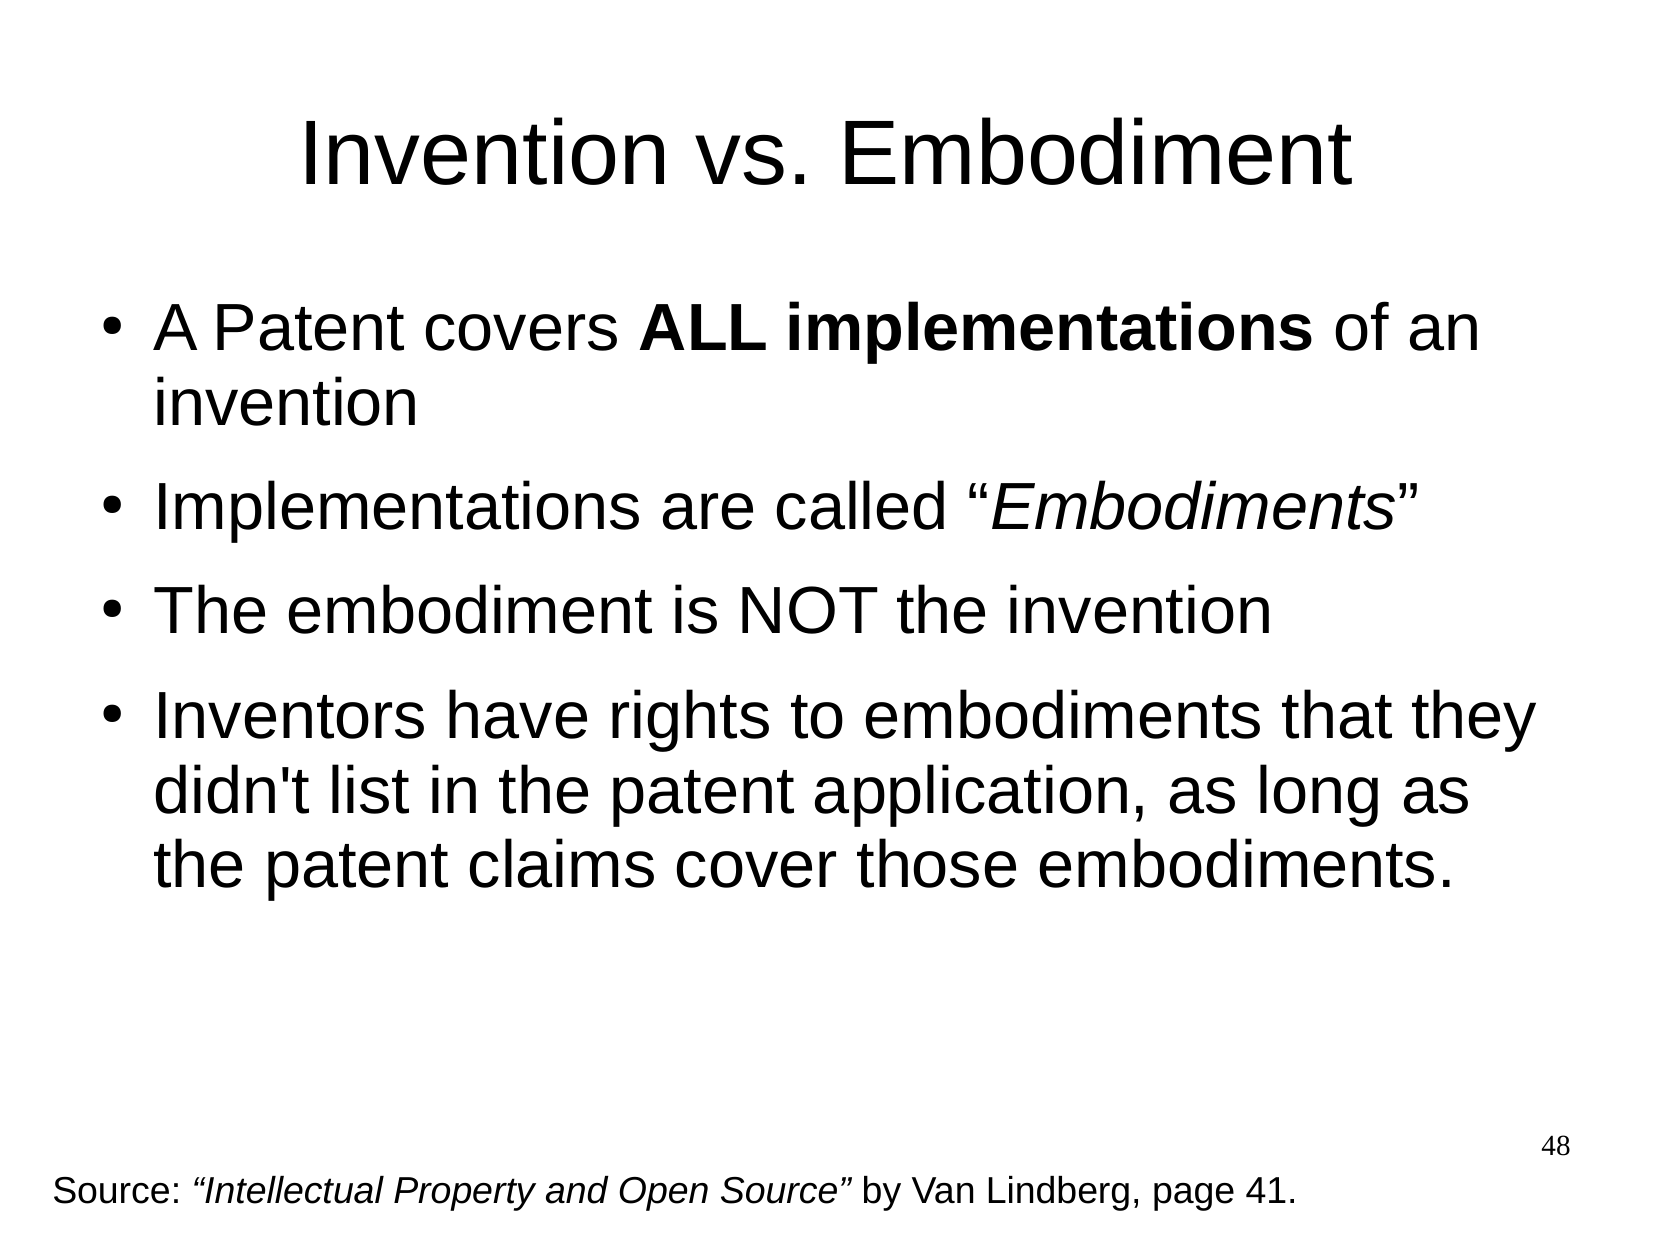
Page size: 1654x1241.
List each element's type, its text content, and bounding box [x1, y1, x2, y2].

title Invention vs. Embodiment [82, 56, 1571, 250]
list A Patent covers ALL implementations of an invention Implementations are called “Embodiments” The embodiment is NOT the invention Inventors have rights to embodiments that they didn't list in the patent application, as long as the patent claims cover those embodiments. [82, 290, 1571, 1094]
text_box Source: “Intellectual Property and Open Source” by Van Lindberg, page 41. [37, 1162, 1613, 1220]
